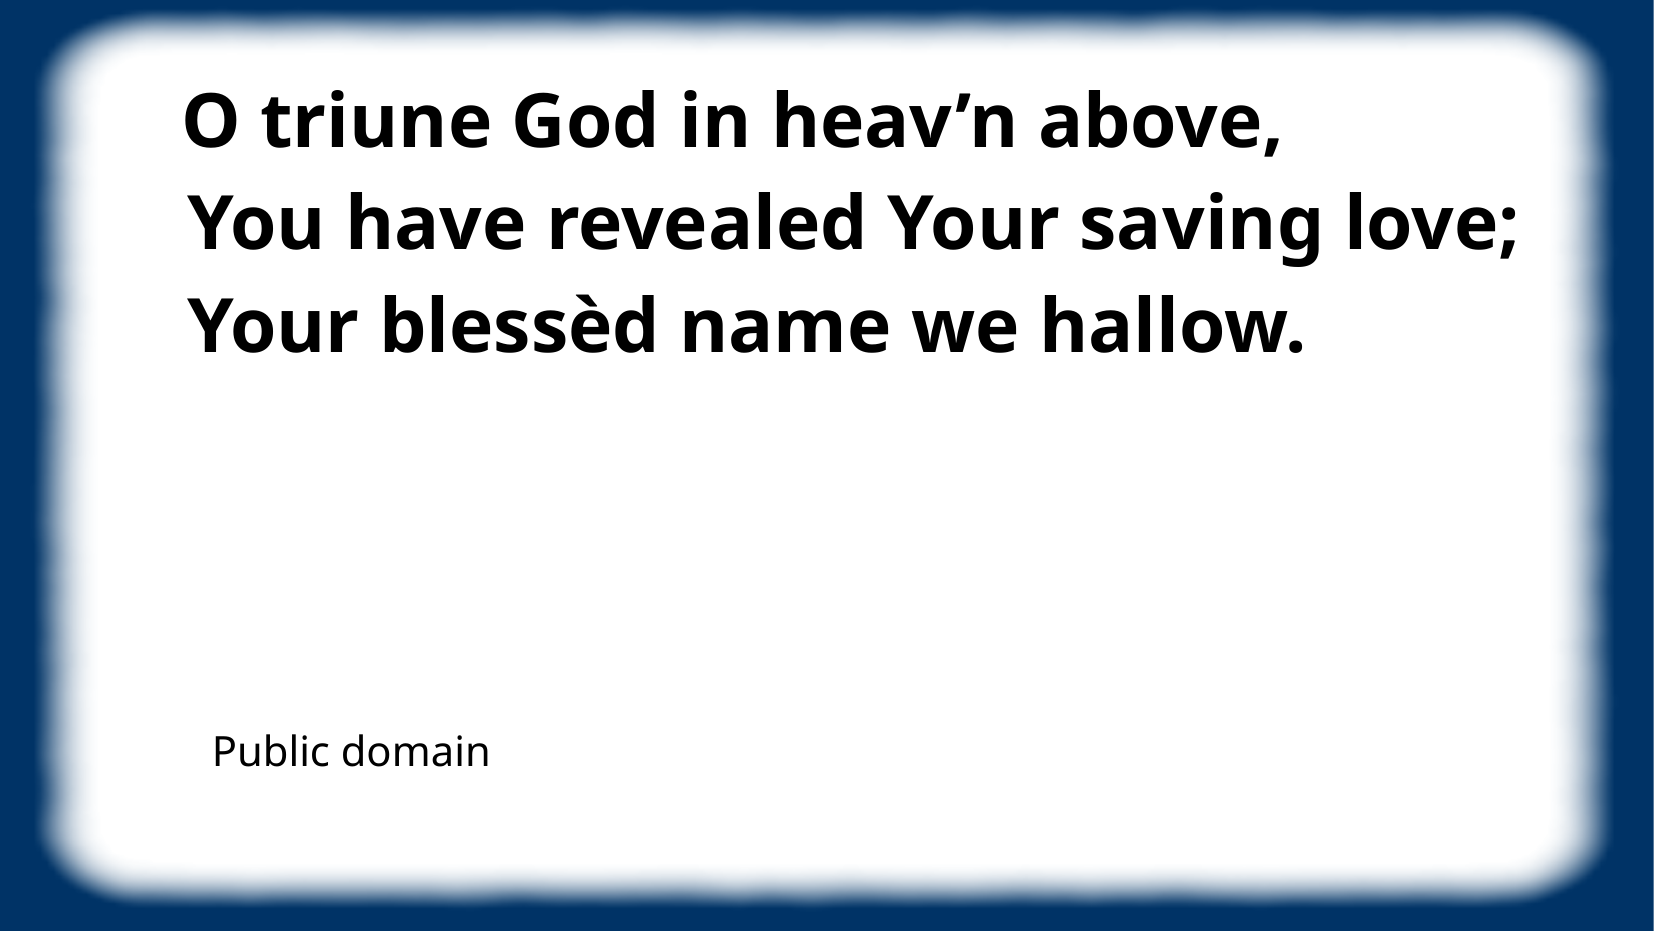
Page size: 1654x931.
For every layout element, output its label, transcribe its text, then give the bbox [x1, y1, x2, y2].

text_box O triune God in heav’n above, You have revealed Your saving love; Your blessèd name we hallow. Public domain [75, 60, 1576, 850]
picture [0, 0, 1654, 931]
